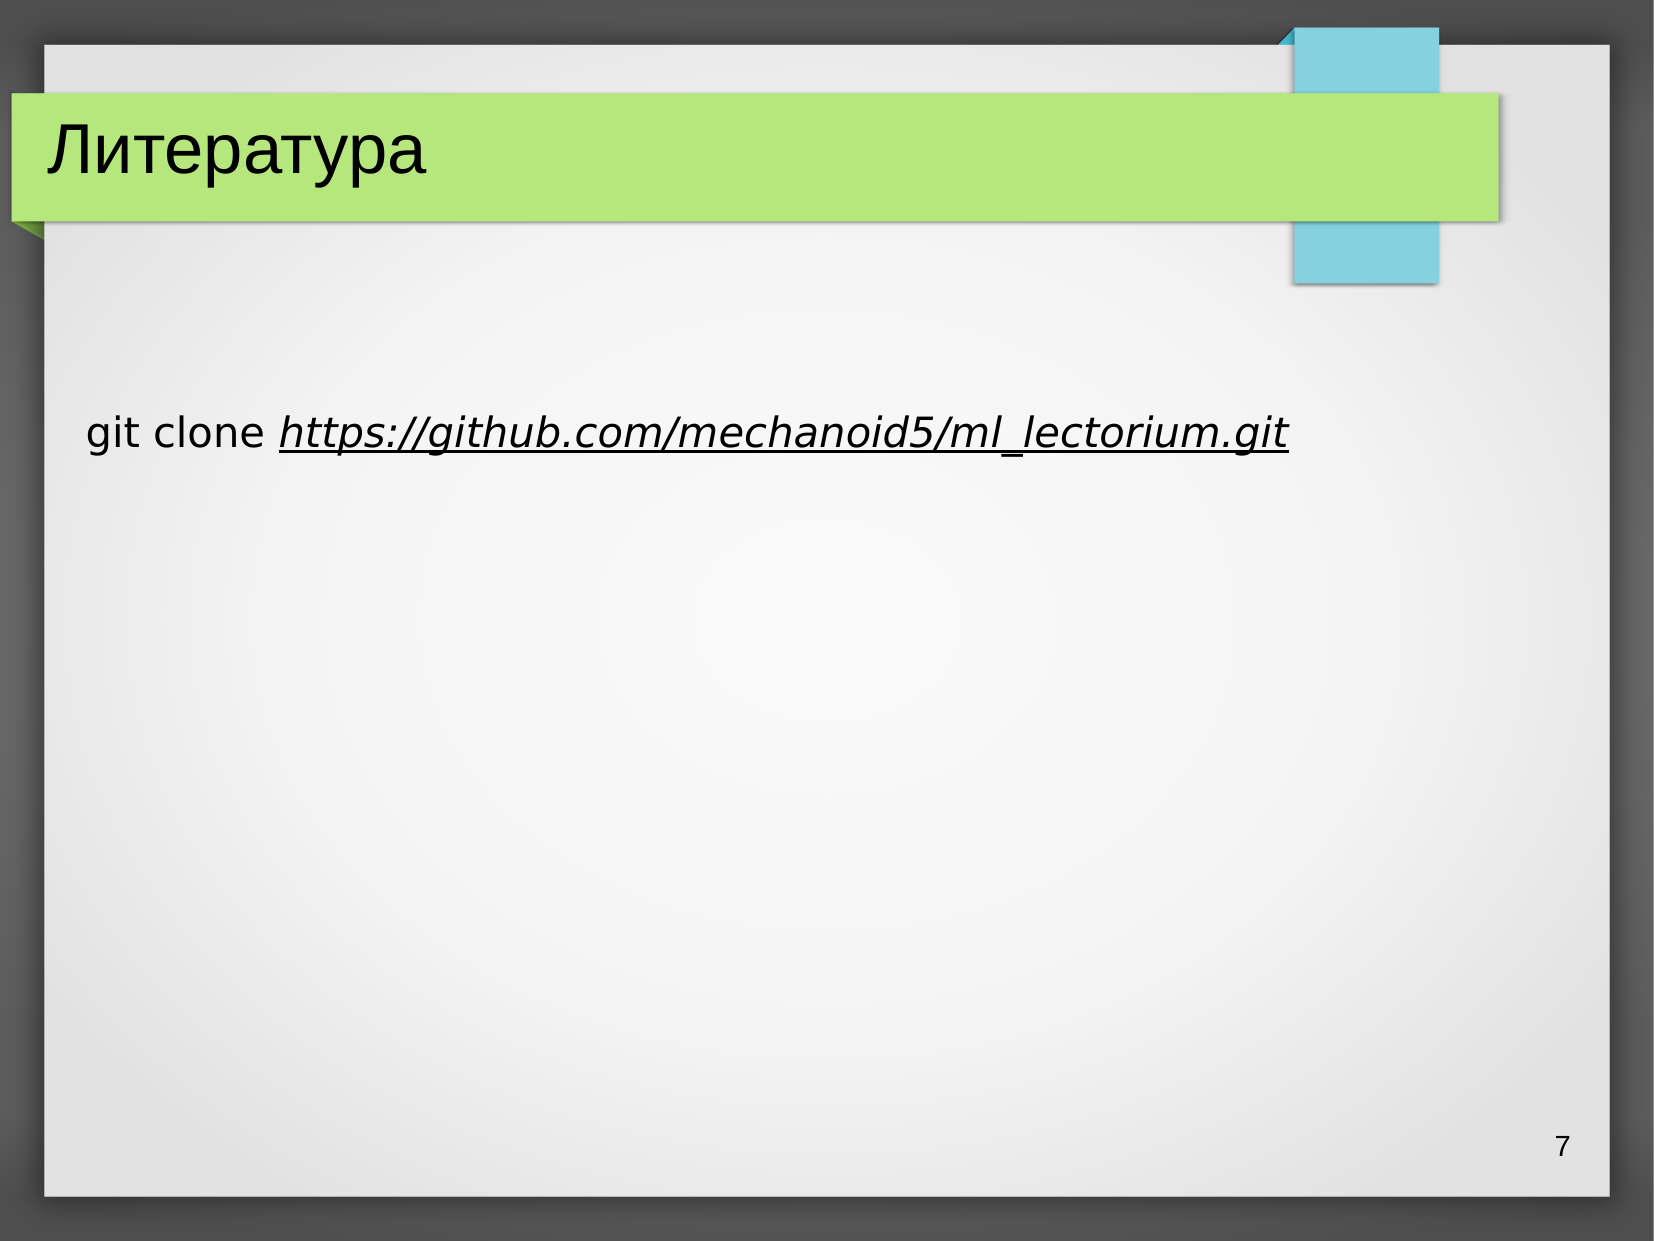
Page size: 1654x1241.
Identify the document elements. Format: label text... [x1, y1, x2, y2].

text_box git clone https://github.com/mechanoid5/ml_lectorium.git [70, 401, 1501, 827]
title Литература [47, 96, 1536, 201]
picture [0, 0, 1654, 1241]
